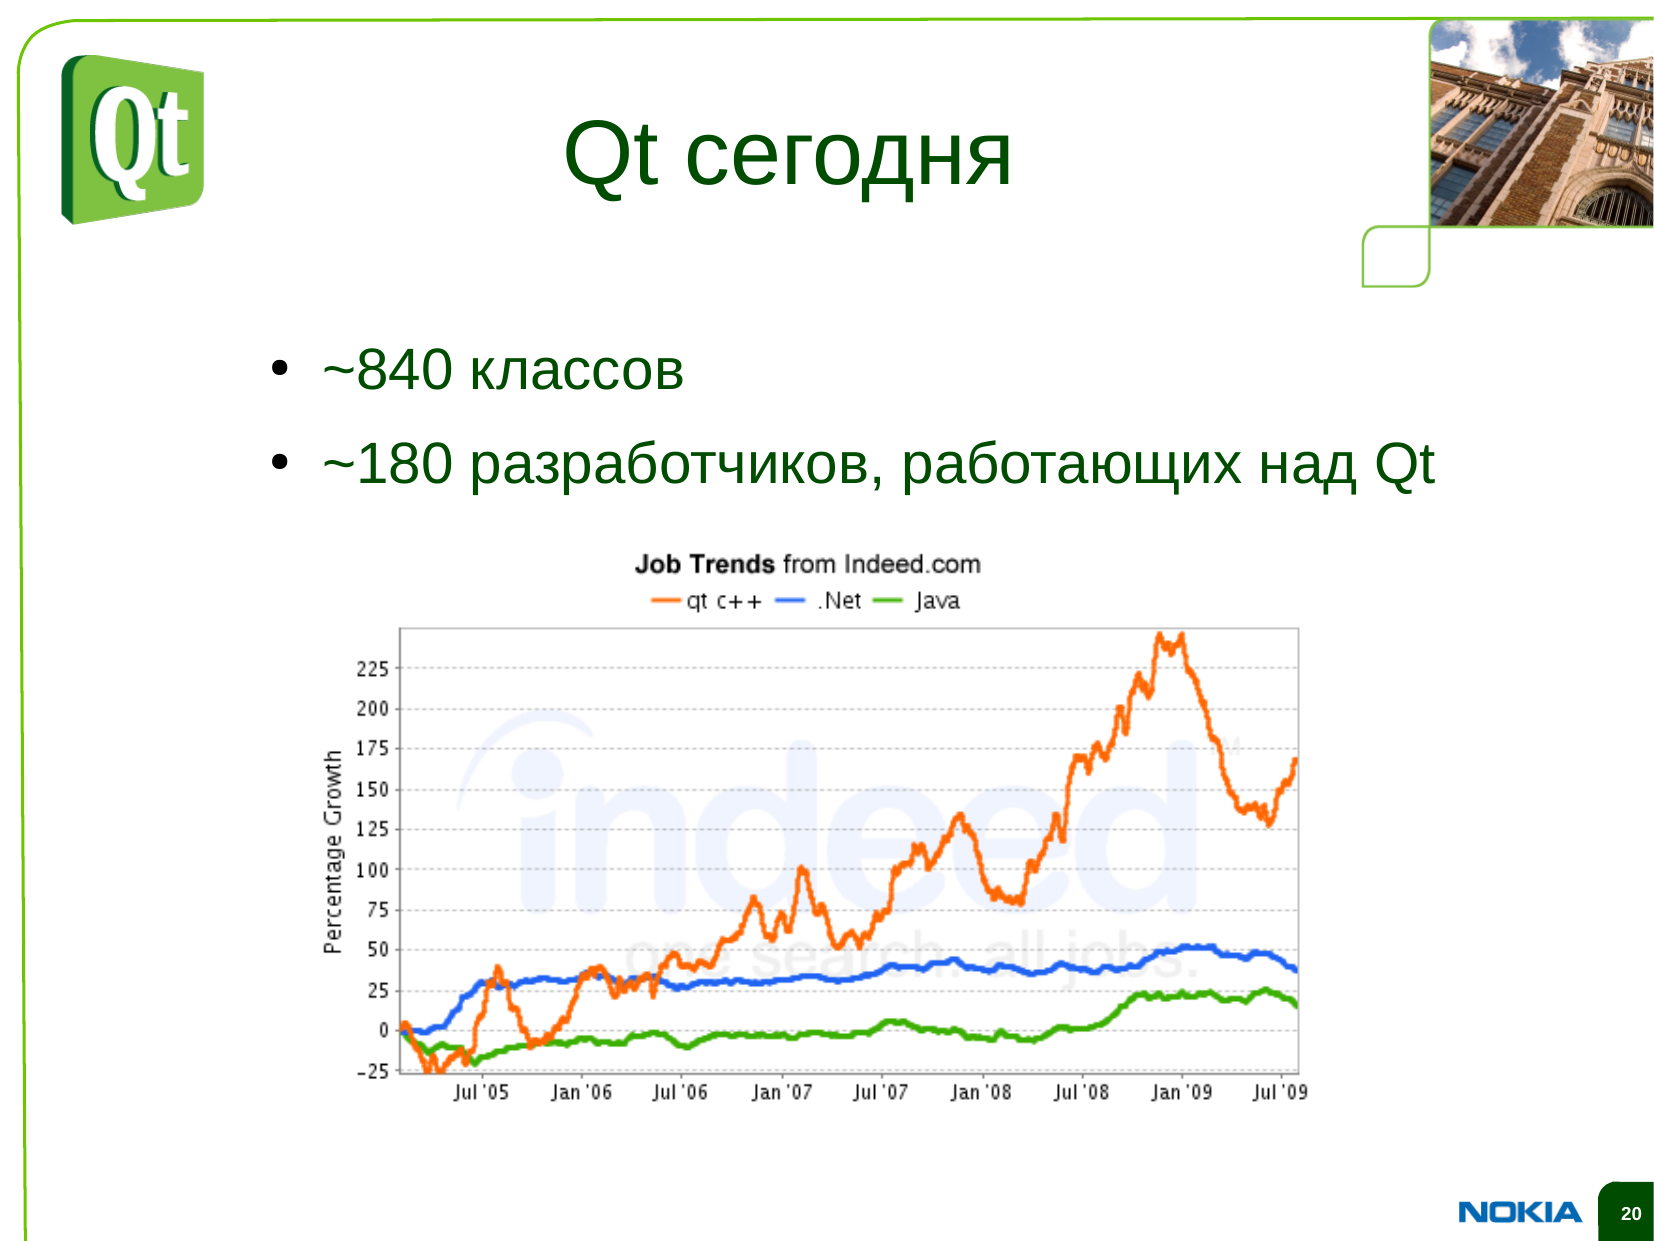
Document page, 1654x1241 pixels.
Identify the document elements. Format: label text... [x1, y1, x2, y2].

title Qt сегодня [251, 49, 1327, 257]
picture [1338, 7, 1654, 308]
picture [61, 55, 204, 225]
picture [300, 547, 1313, 1111]
picture [1459, 1201, 1583, 1223]
list ~840 классов ~180 разработчиков, работающих над Qt [251, 336, 1571, 1156]
